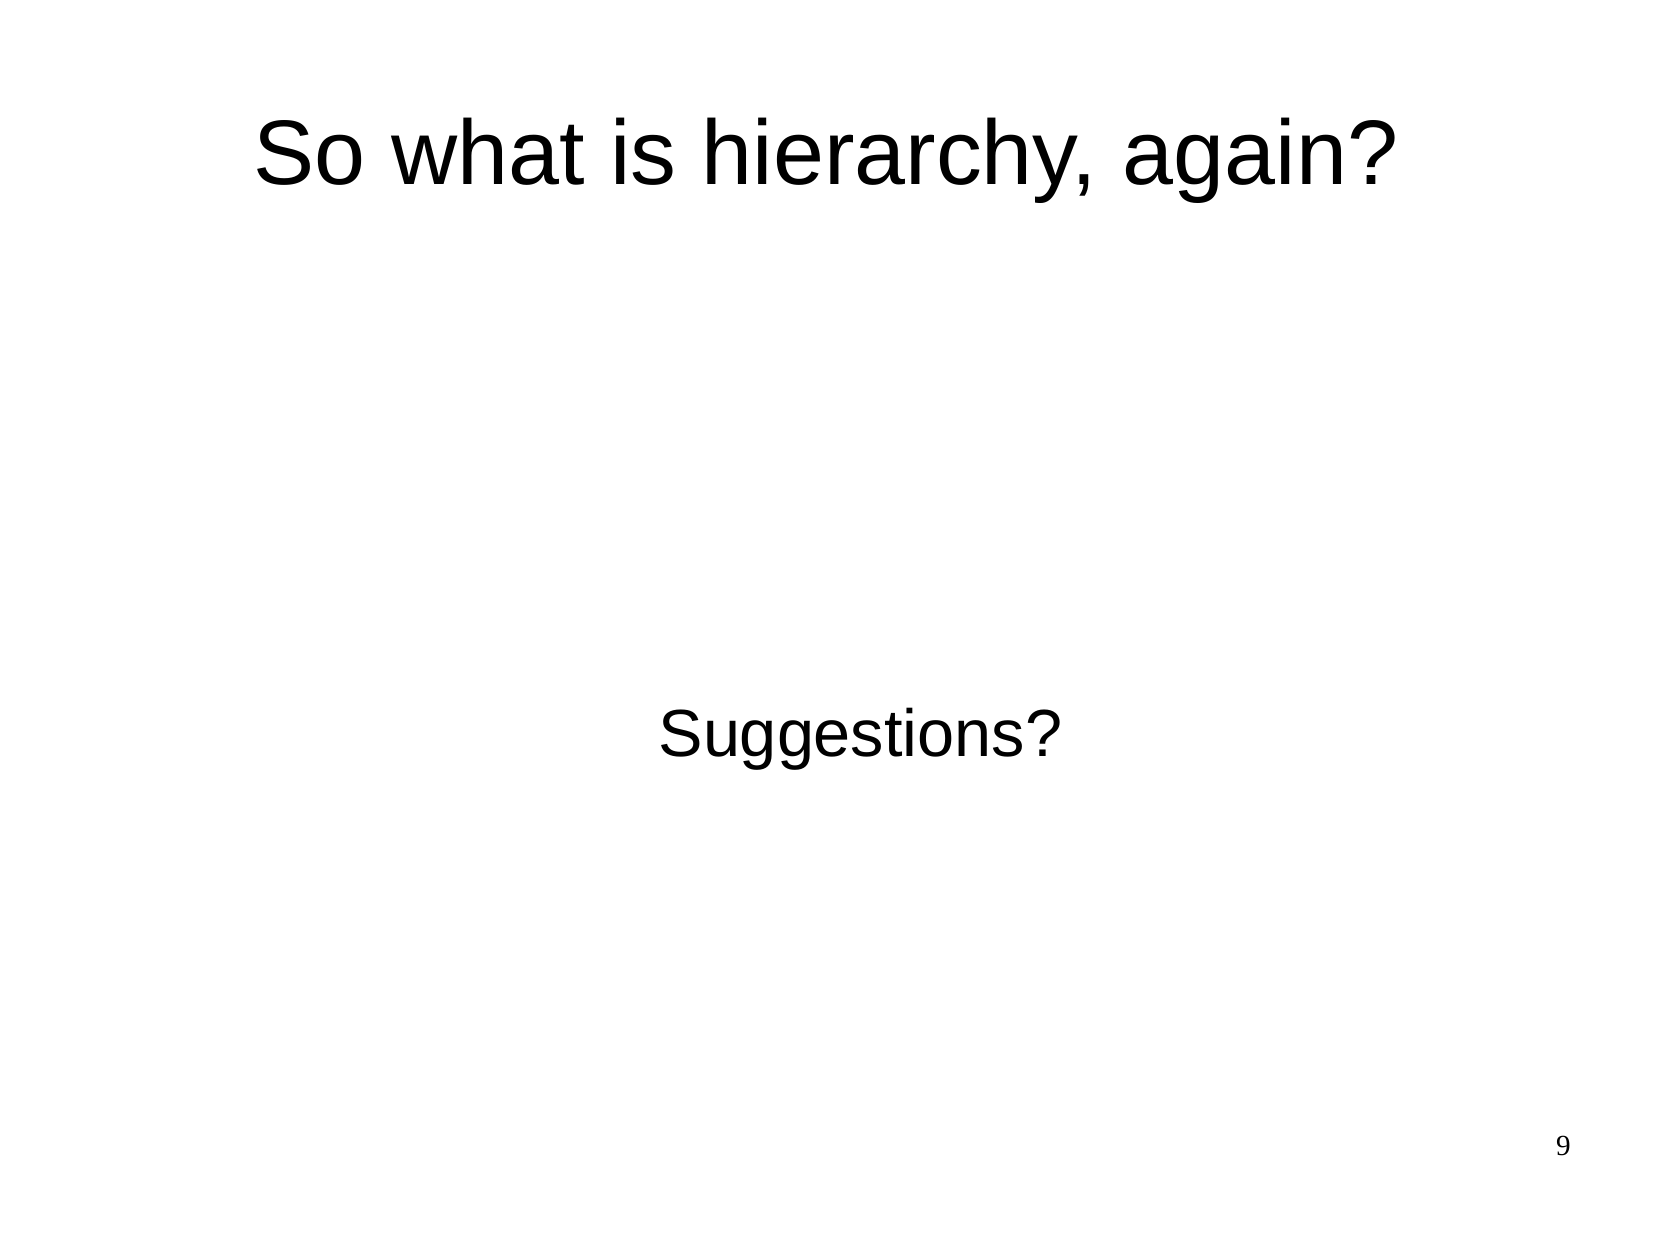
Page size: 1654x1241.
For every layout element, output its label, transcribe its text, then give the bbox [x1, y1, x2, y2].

text_box Suggestions? [120, 315, 1531, 781]
title So what is hierarchy, again? [82, 49, 1571, 257]
